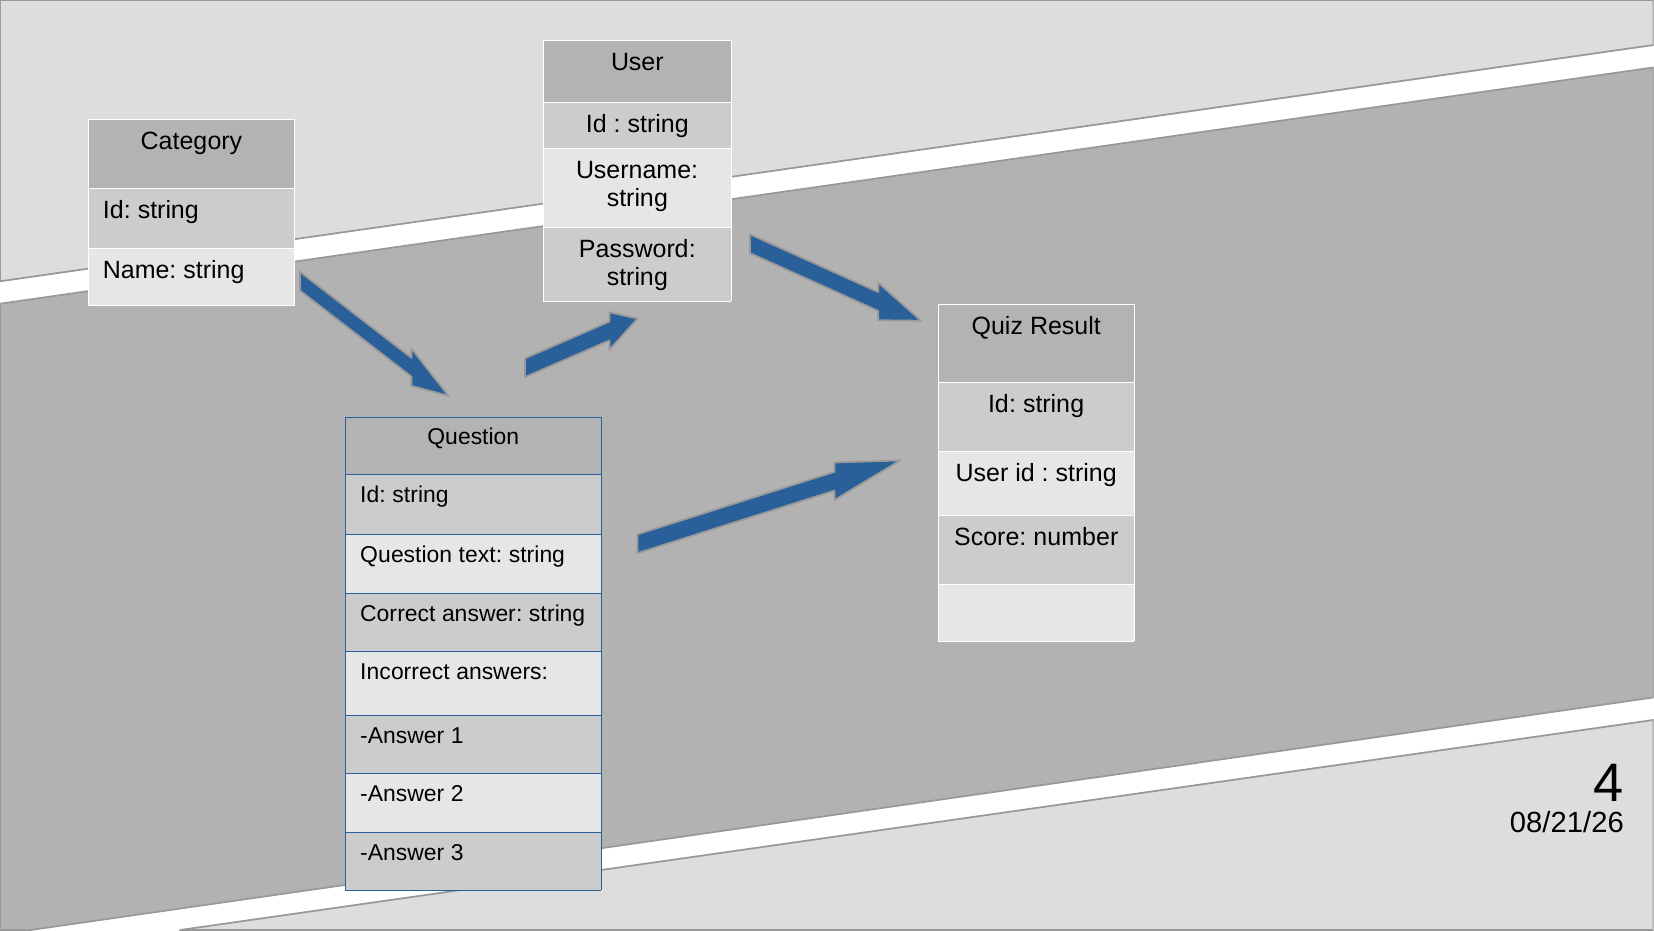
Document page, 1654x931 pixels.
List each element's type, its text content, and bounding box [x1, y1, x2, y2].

table_cell Username: string [544, 149, 731, 227]
table_cell Incorrect answers: [346, 652, 601, 715]
table_cell Id: string [89, 189, 294, 248]
table_header User [544, 41, 731, 102]
table_header Category [89, 120, 294, 188]
table_cell Score: number [939, 516, 1134, 584]
table_cell [939, 585, 1134, 641]
table_cell Id : string [544, 103, 731, 148]
table_header Question [346, 418, 601, 474]
table_cell Name: string [89, 249, 294, 305]
table_cell Password: string [544, 228, 731, 301]
table_cell Correct answer: string [346, 594, 601, 651]
table_cell Id: string [939, 383, 1134, 451]
table_header Quiz Result [939, 305, 1134, 382]
text_box [637, 460, 901, 554]
table_cell Id: string [346, 475, 601, 534]
table_cell -Answer 3 [346, 833, 601, 890]
text_box [299, 271, 449, 396]
text_box [749, 234, 921, 321]
table_cell Question text: string [346, 535, 601, 593]
table_cell -Answer 1 [346, 716, 601, 773]
text_box [524, 312, 638, 378]
table_cell User id : string [939, 452, 1134, 515]
table_cell -Answer 2 [346, 774, 601, 832]
